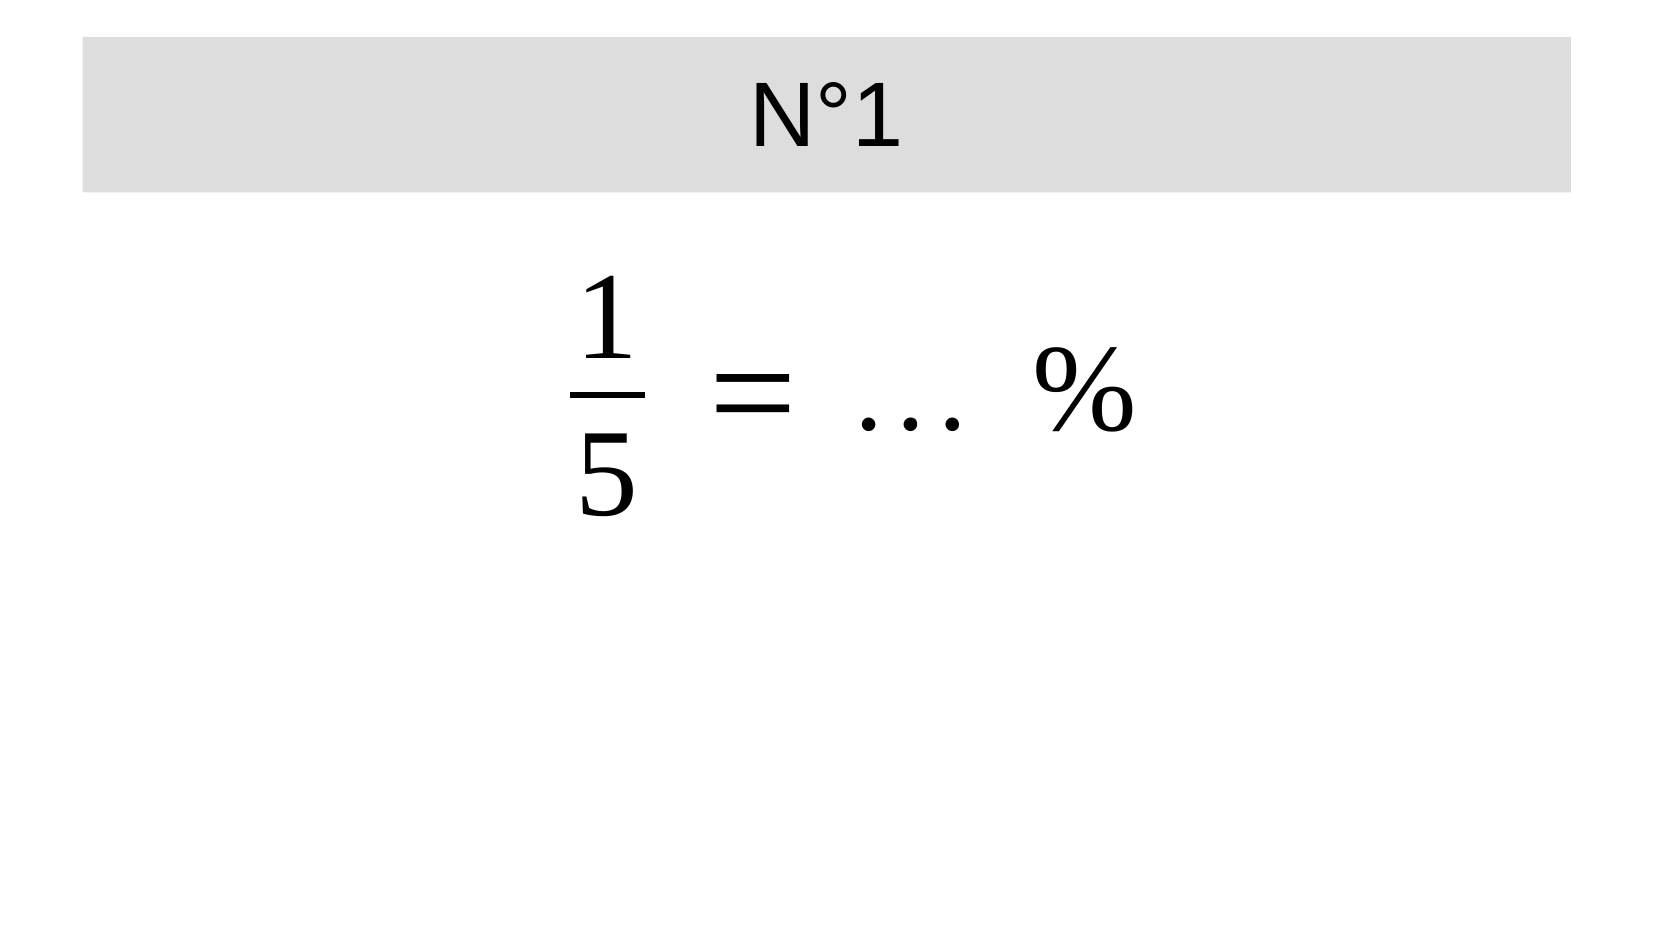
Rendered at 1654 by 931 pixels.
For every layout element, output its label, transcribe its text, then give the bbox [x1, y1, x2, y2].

chart [556, 248, 1144, 543]
title N°1 [82, 37, 1571, 193]
